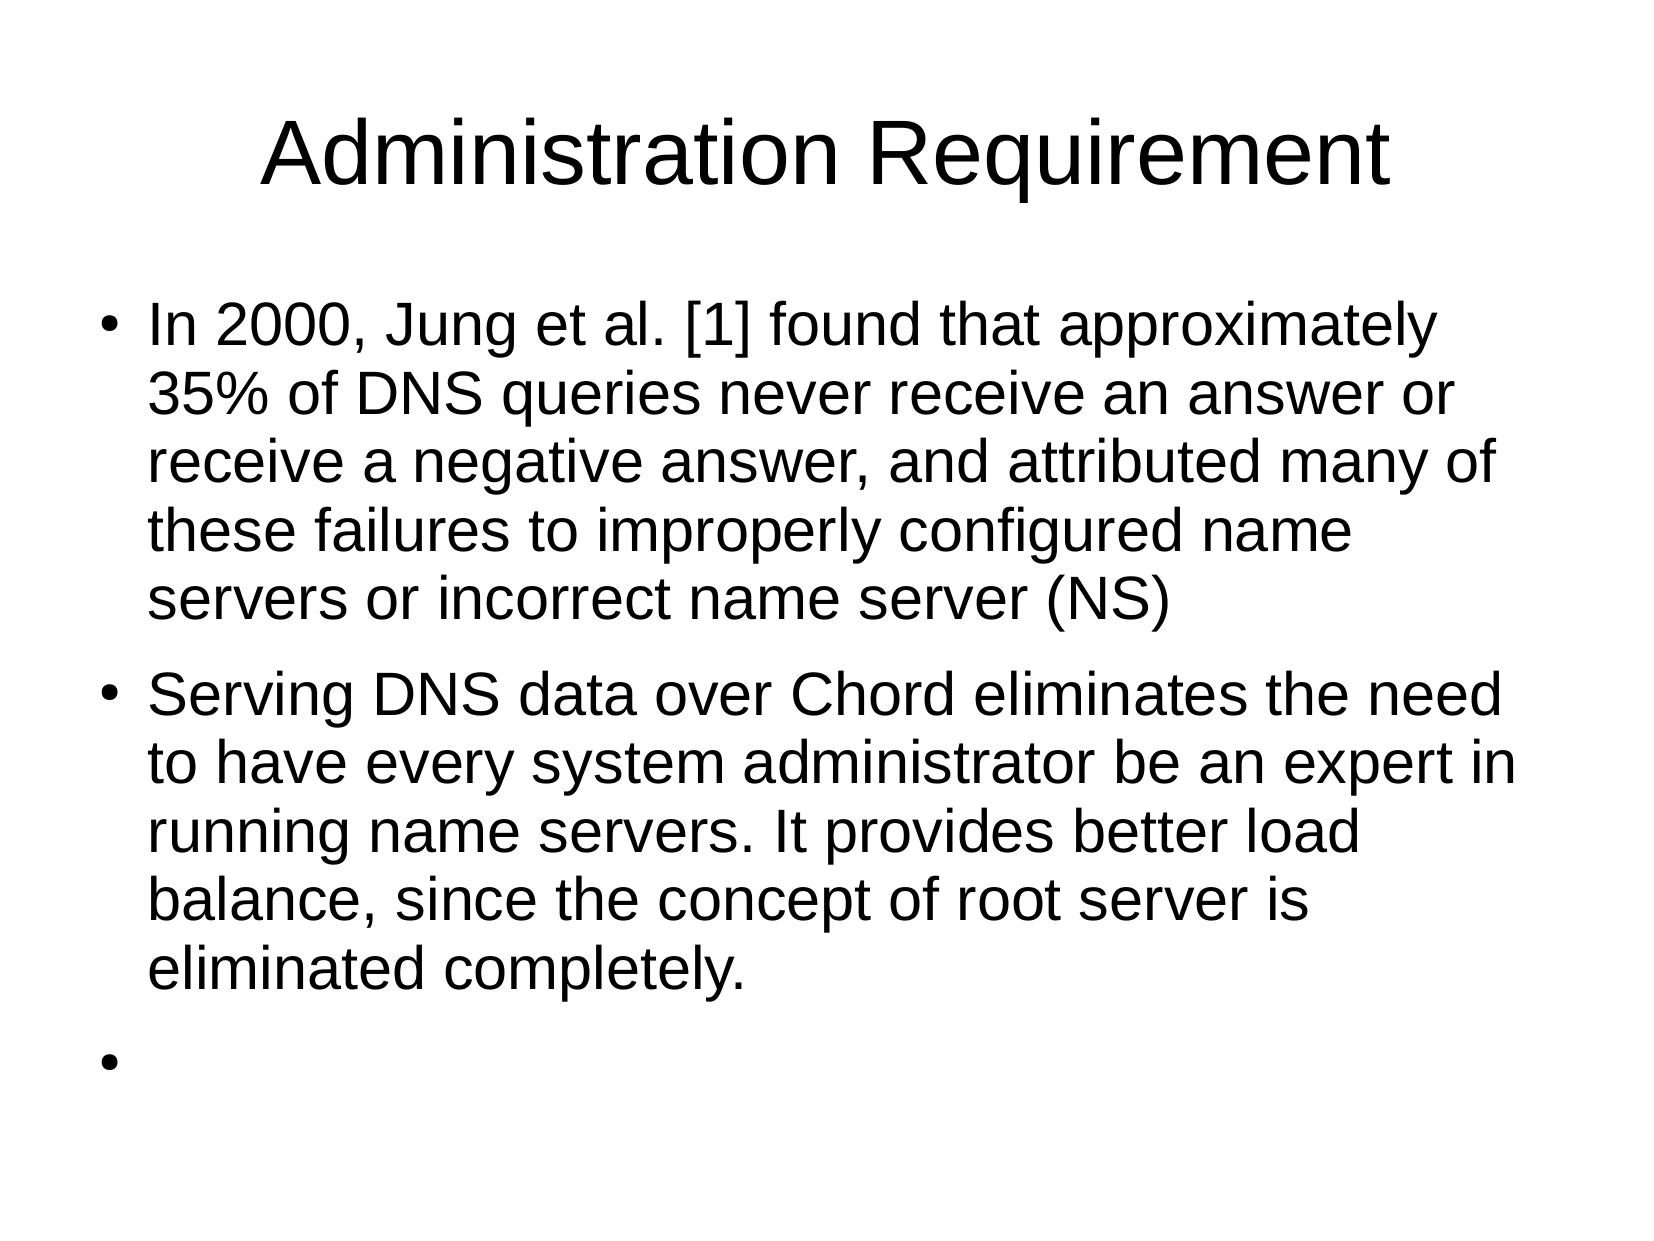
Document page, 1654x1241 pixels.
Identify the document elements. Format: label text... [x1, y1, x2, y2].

title Administration Requirement [82, 49, 1571, 257]
list In 2000, Jung et al. [1] found that approximately 35% of DNS queries never receive an answer or receive a negative answer, and attributed many of these failures to improperly configured name servers or incorrect name server (NS) Serving DNS data over Chord eliminates the need to have every system administrator be an expert in running name servers. It provides better load balance, since the concept of root server is eliminated completely. [82, 290, 1571, 1010]
